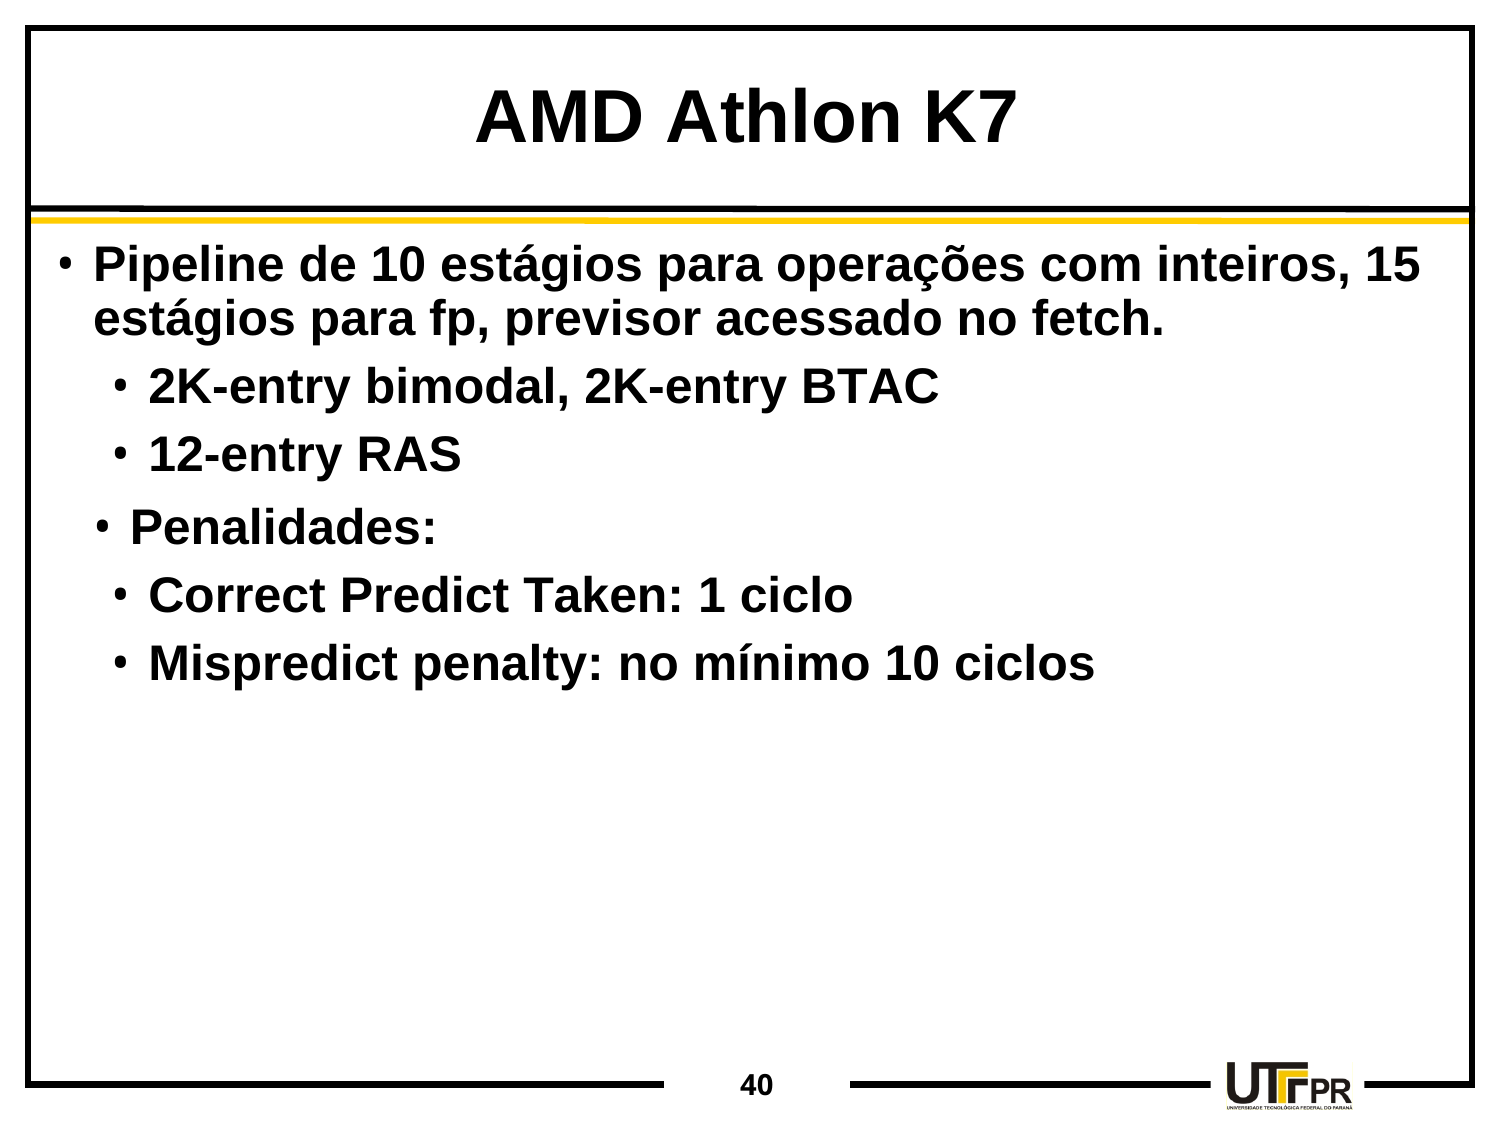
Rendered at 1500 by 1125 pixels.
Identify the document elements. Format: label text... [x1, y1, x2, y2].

list Pipeline de 10 estágios para operações com inteiros, 15 estágios para fp, previsor acessado no fetch. 2K-entry bimodal, 2K-entry BTAC 12-entry RAS Penalidades: Correct Predict Taken: 1 ciclo Mispredict penalty: no mínimo 10 ciclos [41, 230, 1452, 906]
picture [1226, 1062, 1353, 1110]
title AMD Athlon K7 [23, 35, 1471, 201]
